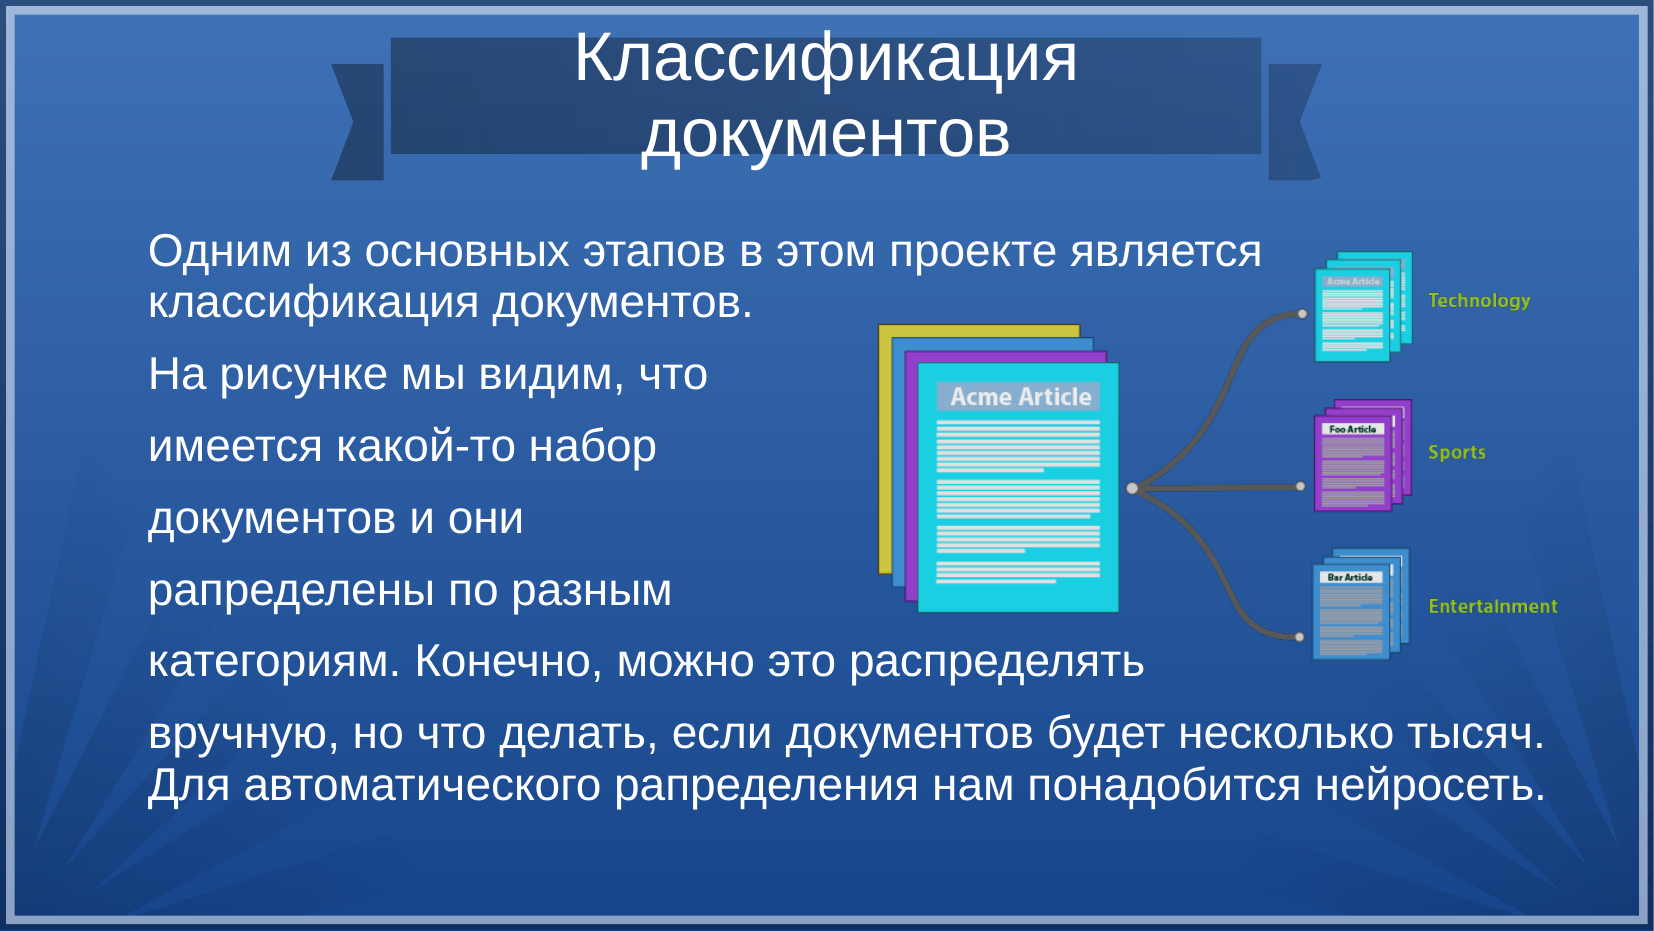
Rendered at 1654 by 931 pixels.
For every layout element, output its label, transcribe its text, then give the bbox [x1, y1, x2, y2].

list Одним из основных этапов в этом проекте является классификация документов. На рисунке мы видим, что имеется какой-то набор документов и они рапределены по разным категориям. Конечно, можно это распределять вручную, но что делать, если документов будет несколько тысяч. Для автоматического рапределения нам понадобится нейросеть. [82, 224, 1571, 848]
picture [803, 244, 1637, 674]
title Классификация документов [389, 17, 1264, 172]
